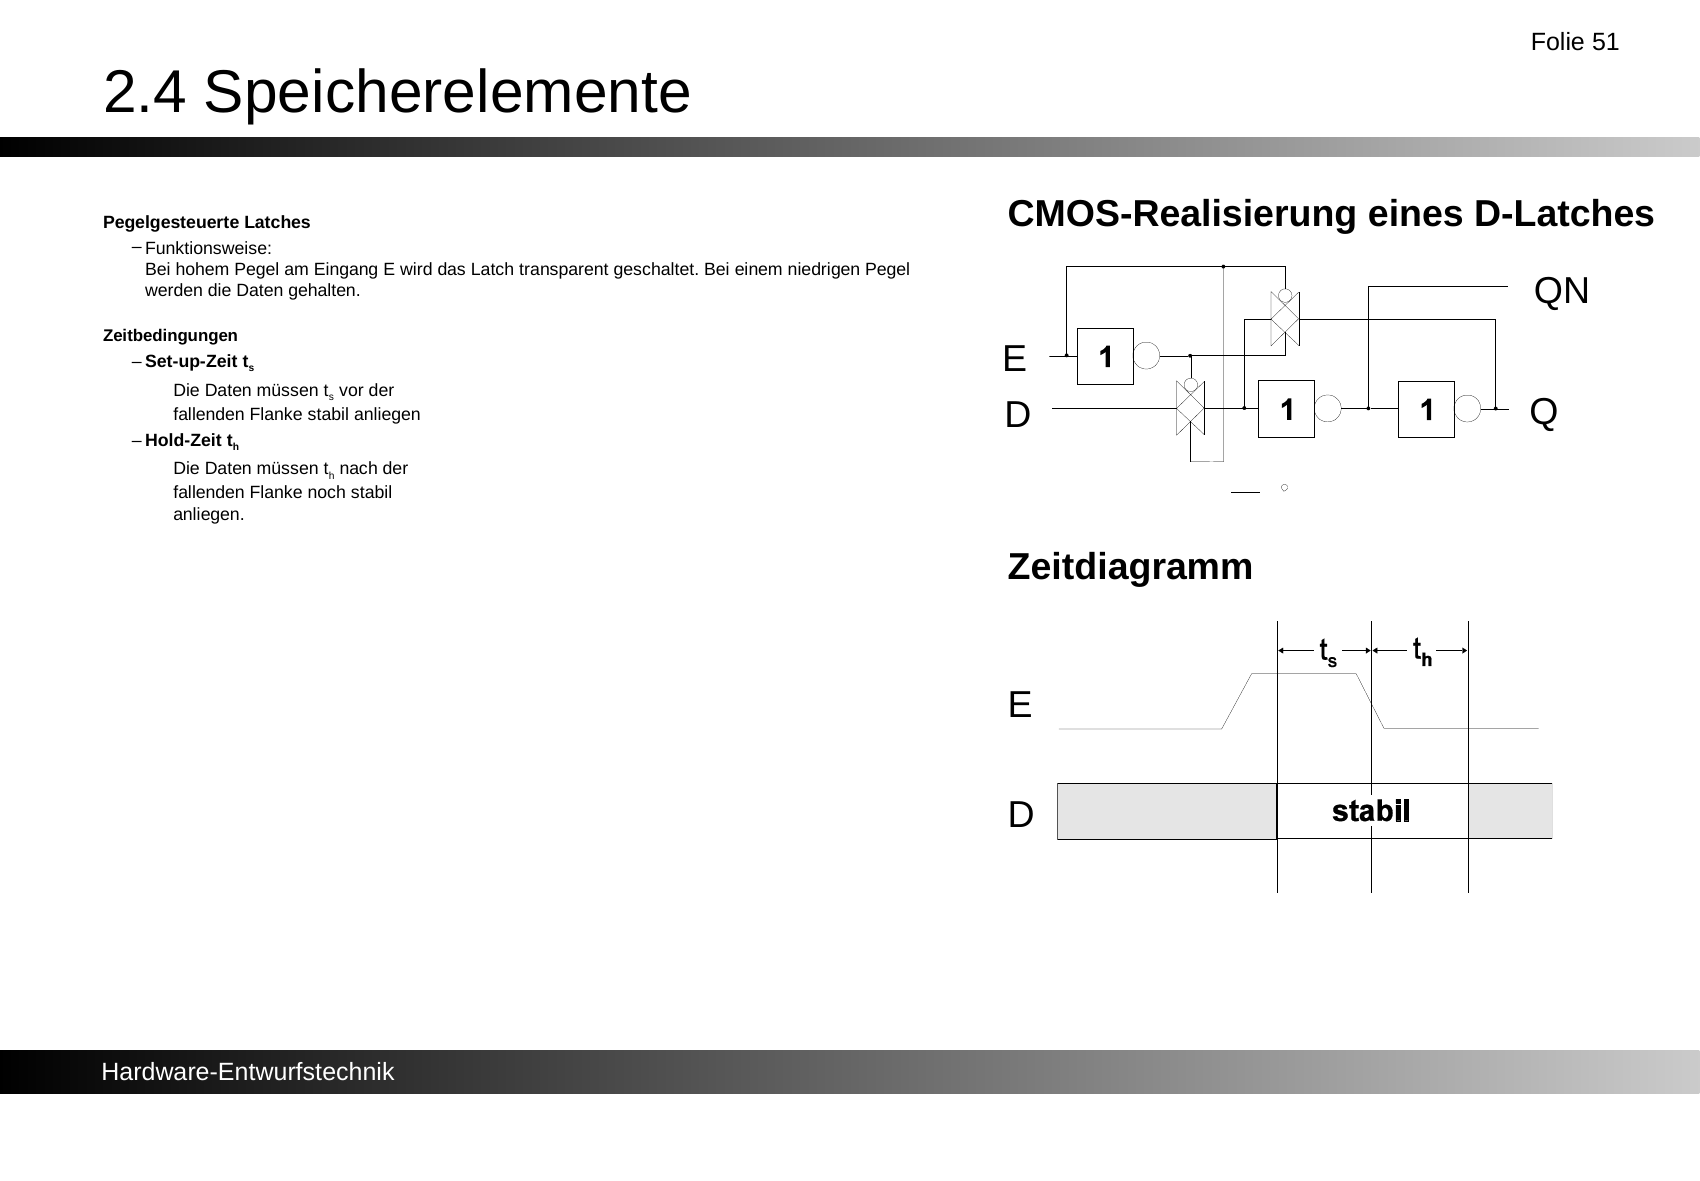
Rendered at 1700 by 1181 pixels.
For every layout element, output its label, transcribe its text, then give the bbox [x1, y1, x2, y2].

chart [1057, 621, 1553, 894]
chart [1049, 264, 1510, 493]
text_box Zeitdiagramm [992, 535, 1269, 595]
text_box D [992, 782, 1050, 843]
text_box Q [1514, 379, 1574, 440]
title 2.4 Speicherelemente [87, 36, 1421, 142]
text_box E [987, 326, 1042, 387]
text_box QN [1519, 258, 1606, 319]
text_box E [992, 672, 1048, 733]
list Pegelgesteuerte Latches Funktionsweise: Bei hohem Pegel am Eingang E wird das Latch transparent geschaltet. Bei einem niedrigen Pegel werden die Daten gehalten. Zeitbedingungen Set-up-Zeit ts Die Daten müssen ts vor der fallenden Flanke stabil anliegen Hold-Zeit th Die Daten müssen th nach der fallenden Flanke noch stabil anliegen. [87, 202, 984, 535]
text_box D [989, 382, 1047, 443]
text_box CMOS-Realisierung eines D-Latches [992, 181, 1671, 241]
